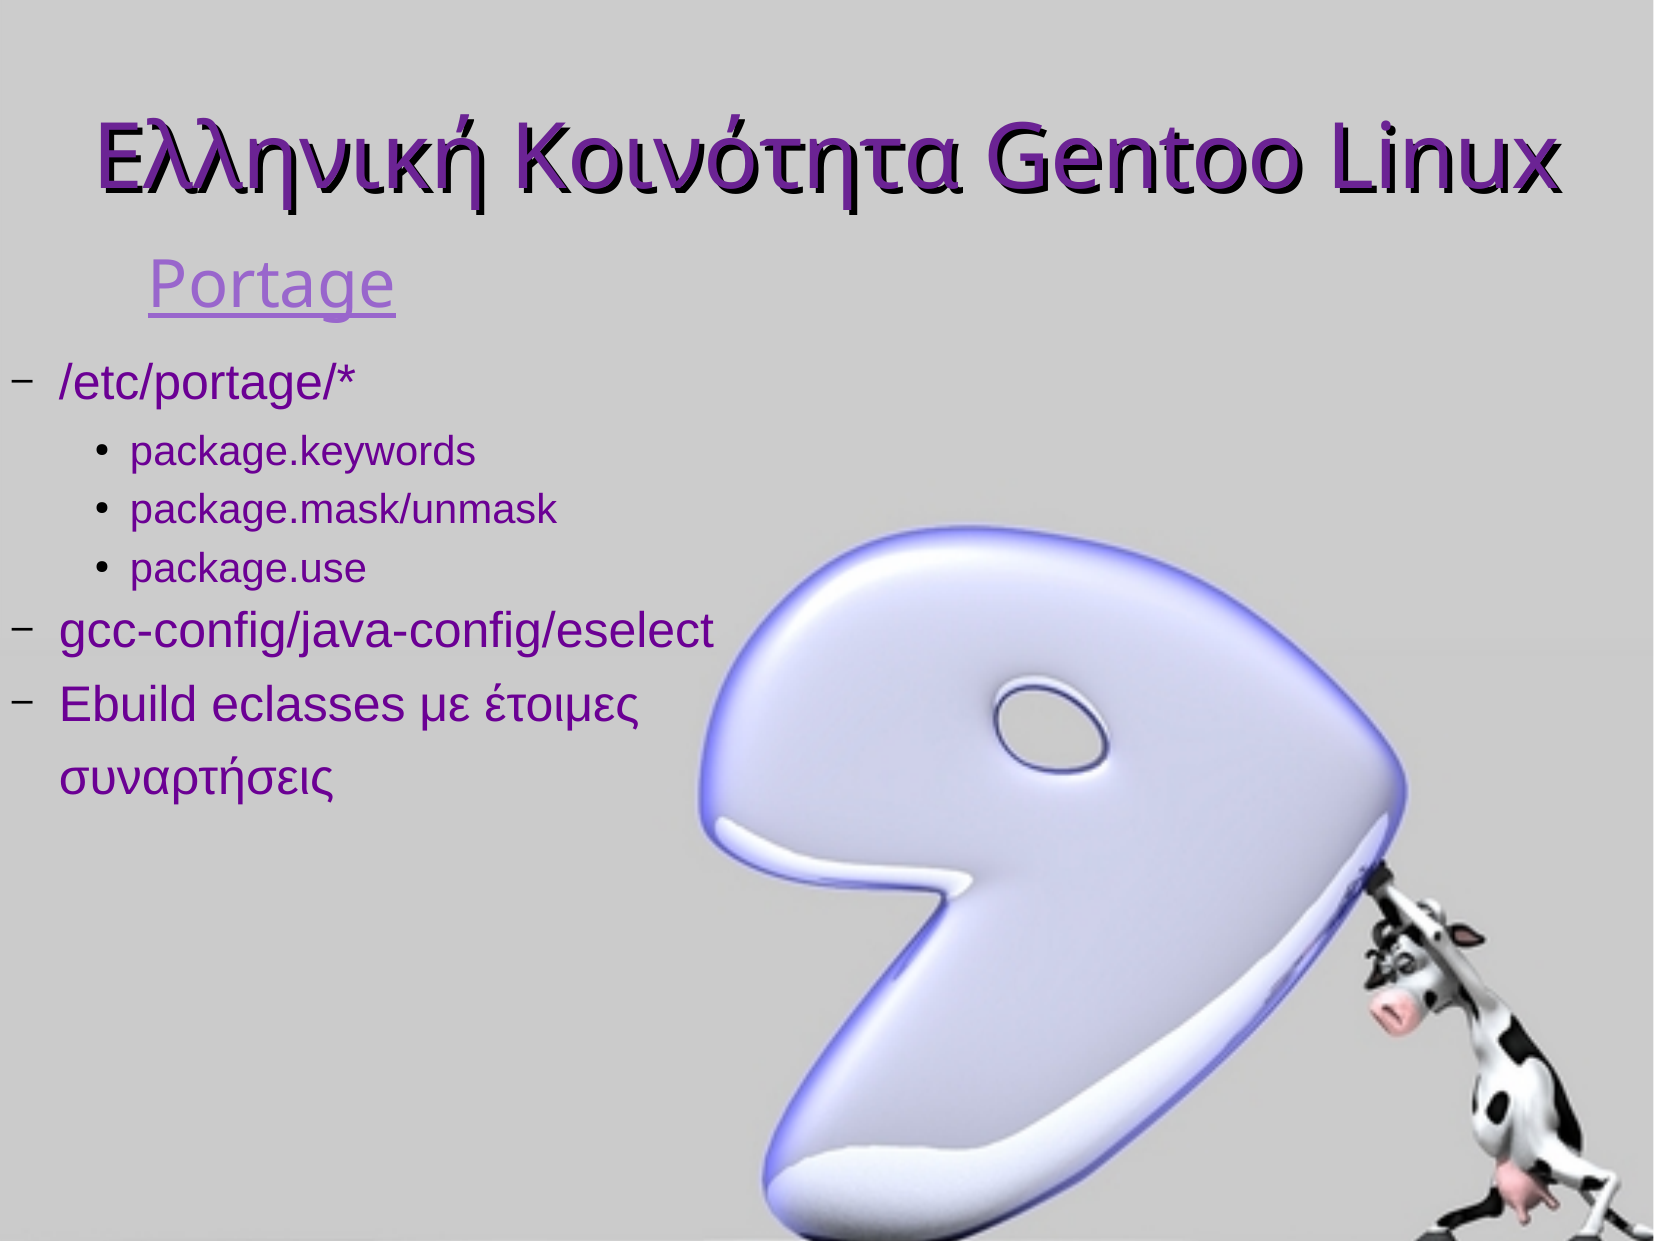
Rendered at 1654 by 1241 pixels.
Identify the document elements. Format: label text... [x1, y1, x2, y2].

list Portage [147, 236, 739, 331]
picture [0, 0, 1654, 1241]
title Ελληνική Κοινότητα Gentoo Linux [83, 49, 1572, 257]
list /etc/portage/* package.keywords package.mask/unmask package.use gcc-config/java-config/eselect Ebuild eclasses με έτοιμες συναρτήσεις [0, 354, 1418, 1173]
